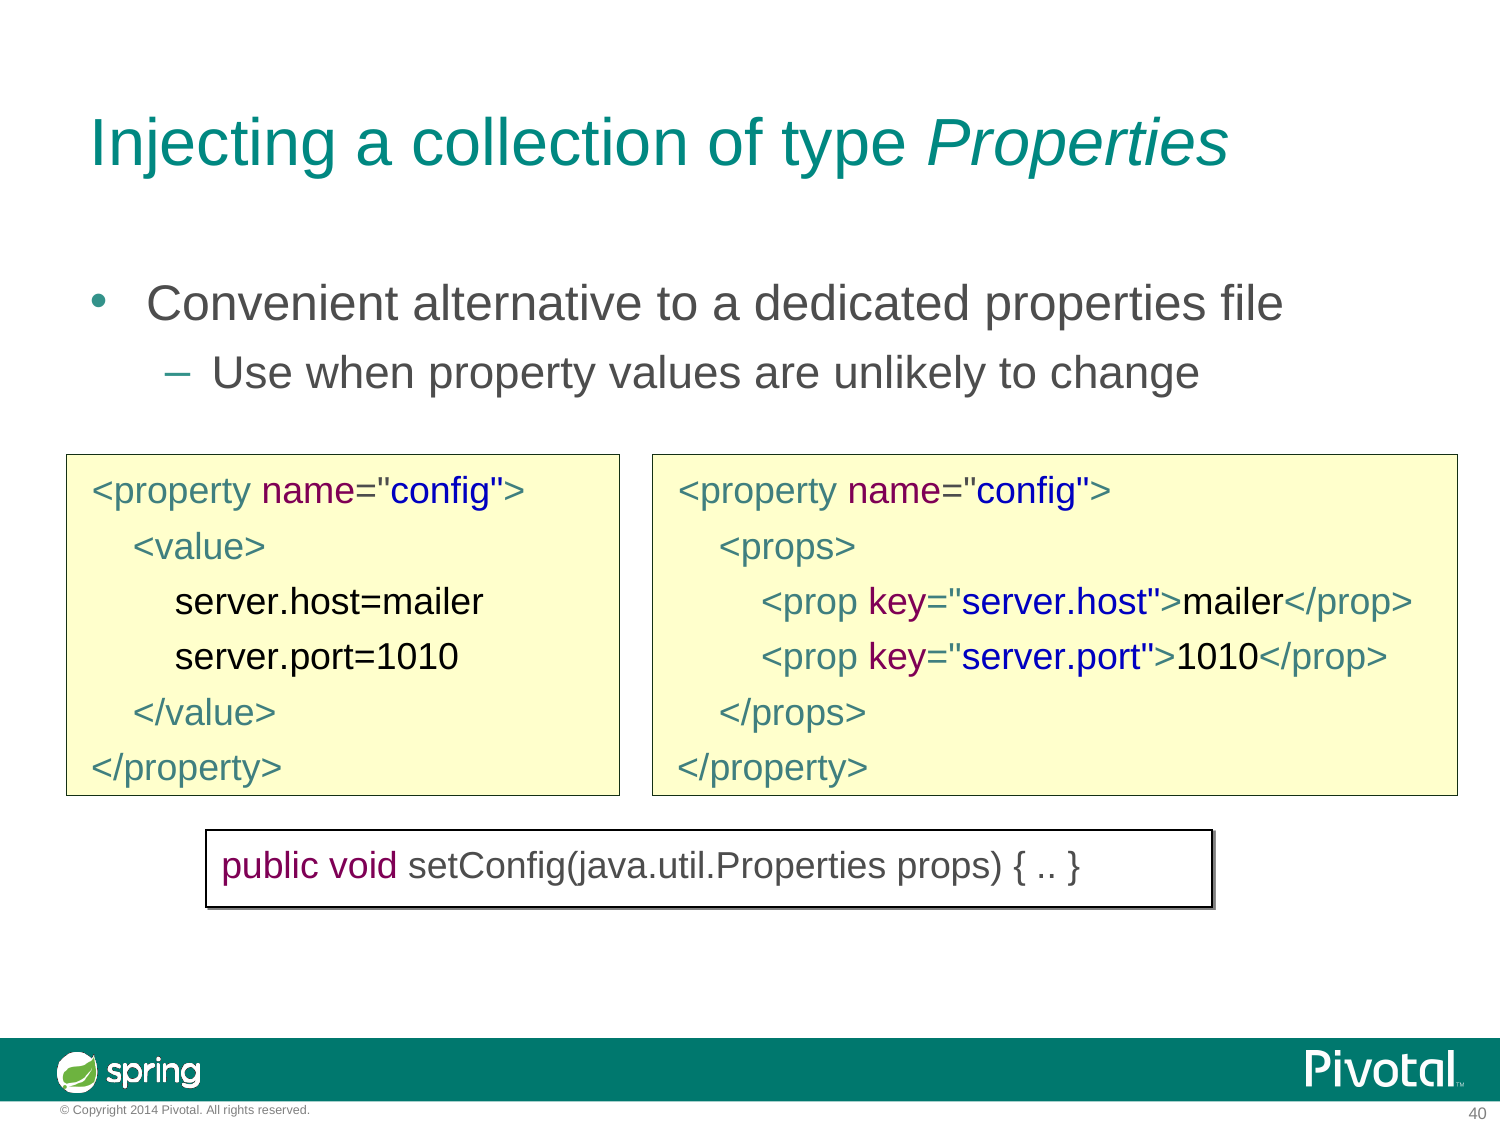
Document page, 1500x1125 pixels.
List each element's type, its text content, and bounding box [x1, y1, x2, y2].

picture [1306, 1050, 1464, 1087]
list Convenient alternative to a dedicated properties file Use when property values are unlikely to change [75, 262, 1426, 1005]
list <property name="config"> <value> server.host=mailer server.port=1010 </value> </property> [66, 454, 620, 796]
list <property name="config"> <props> <prop key="server.host">mailer</prop> <prop key="server.port">1010</prop> </props> </property> [652, 454, 1458, 796]
picture [32, 1041, 210, 1103]
text_box public void setConfig(java.util.Properties props) { .. } [206, 829, 1213, 907]
title Injecting a collection of type Properties [75, 45, 1426, 233]
